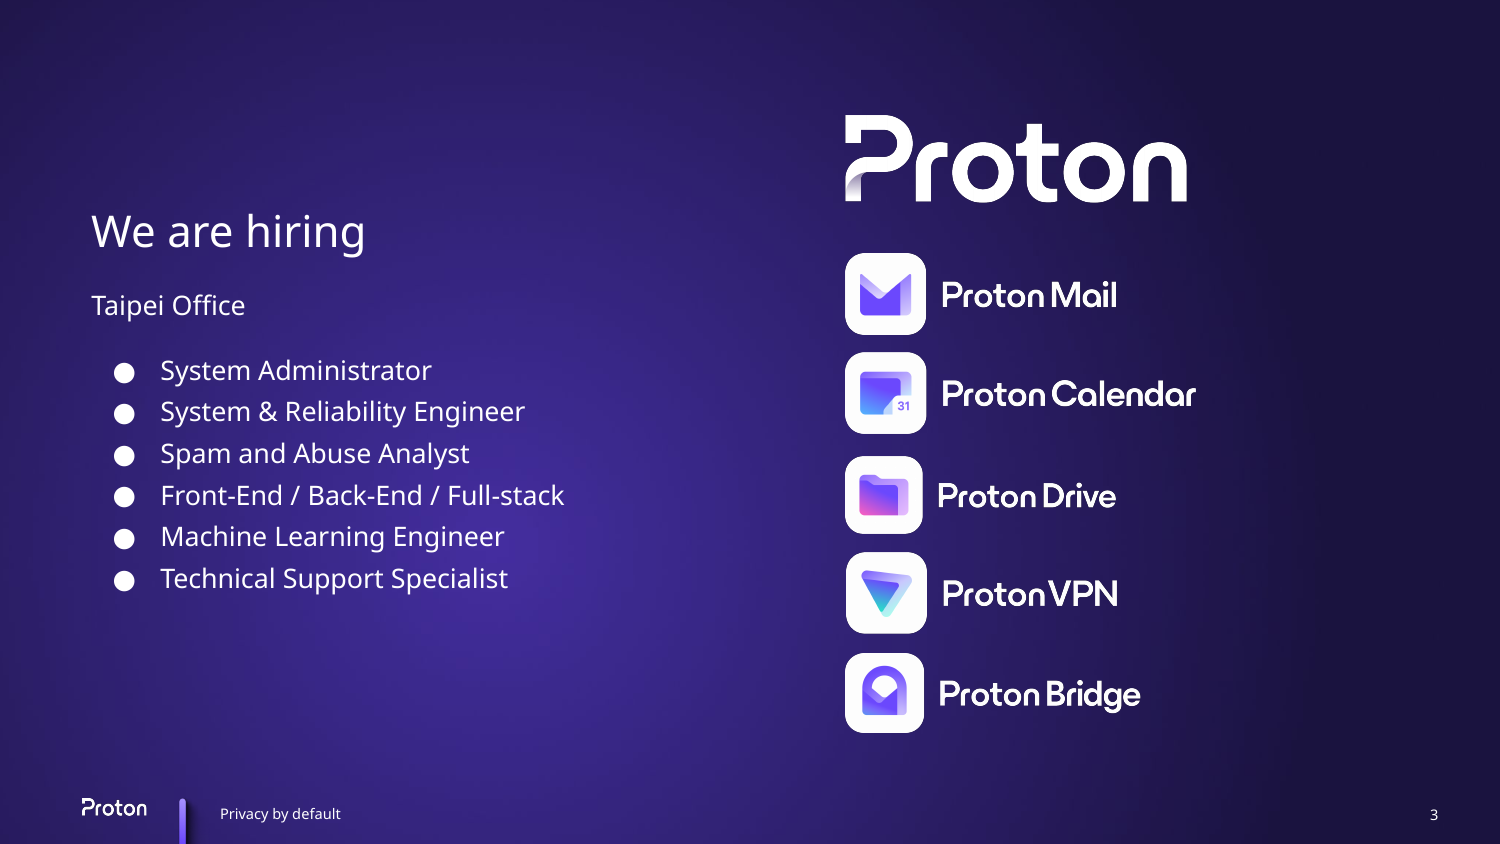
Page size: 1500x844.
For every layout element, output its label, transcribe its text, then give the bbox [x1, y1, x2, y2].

text_box We are hiring [91, 109, 1064, 272]
text_box Privacy by default [220, 787, 781, 844]
picture [0, 0, 1500, 844]
slide_number <number> [1363, 791, 1454, 844]
list Taipei Office System Administrator System & Reliability Engineer Spam and Abuse Analyst Front-End / Back-End / Full-stack Machine Learning Engineer Technical Support Specialist [91, 281, 778, 619]
